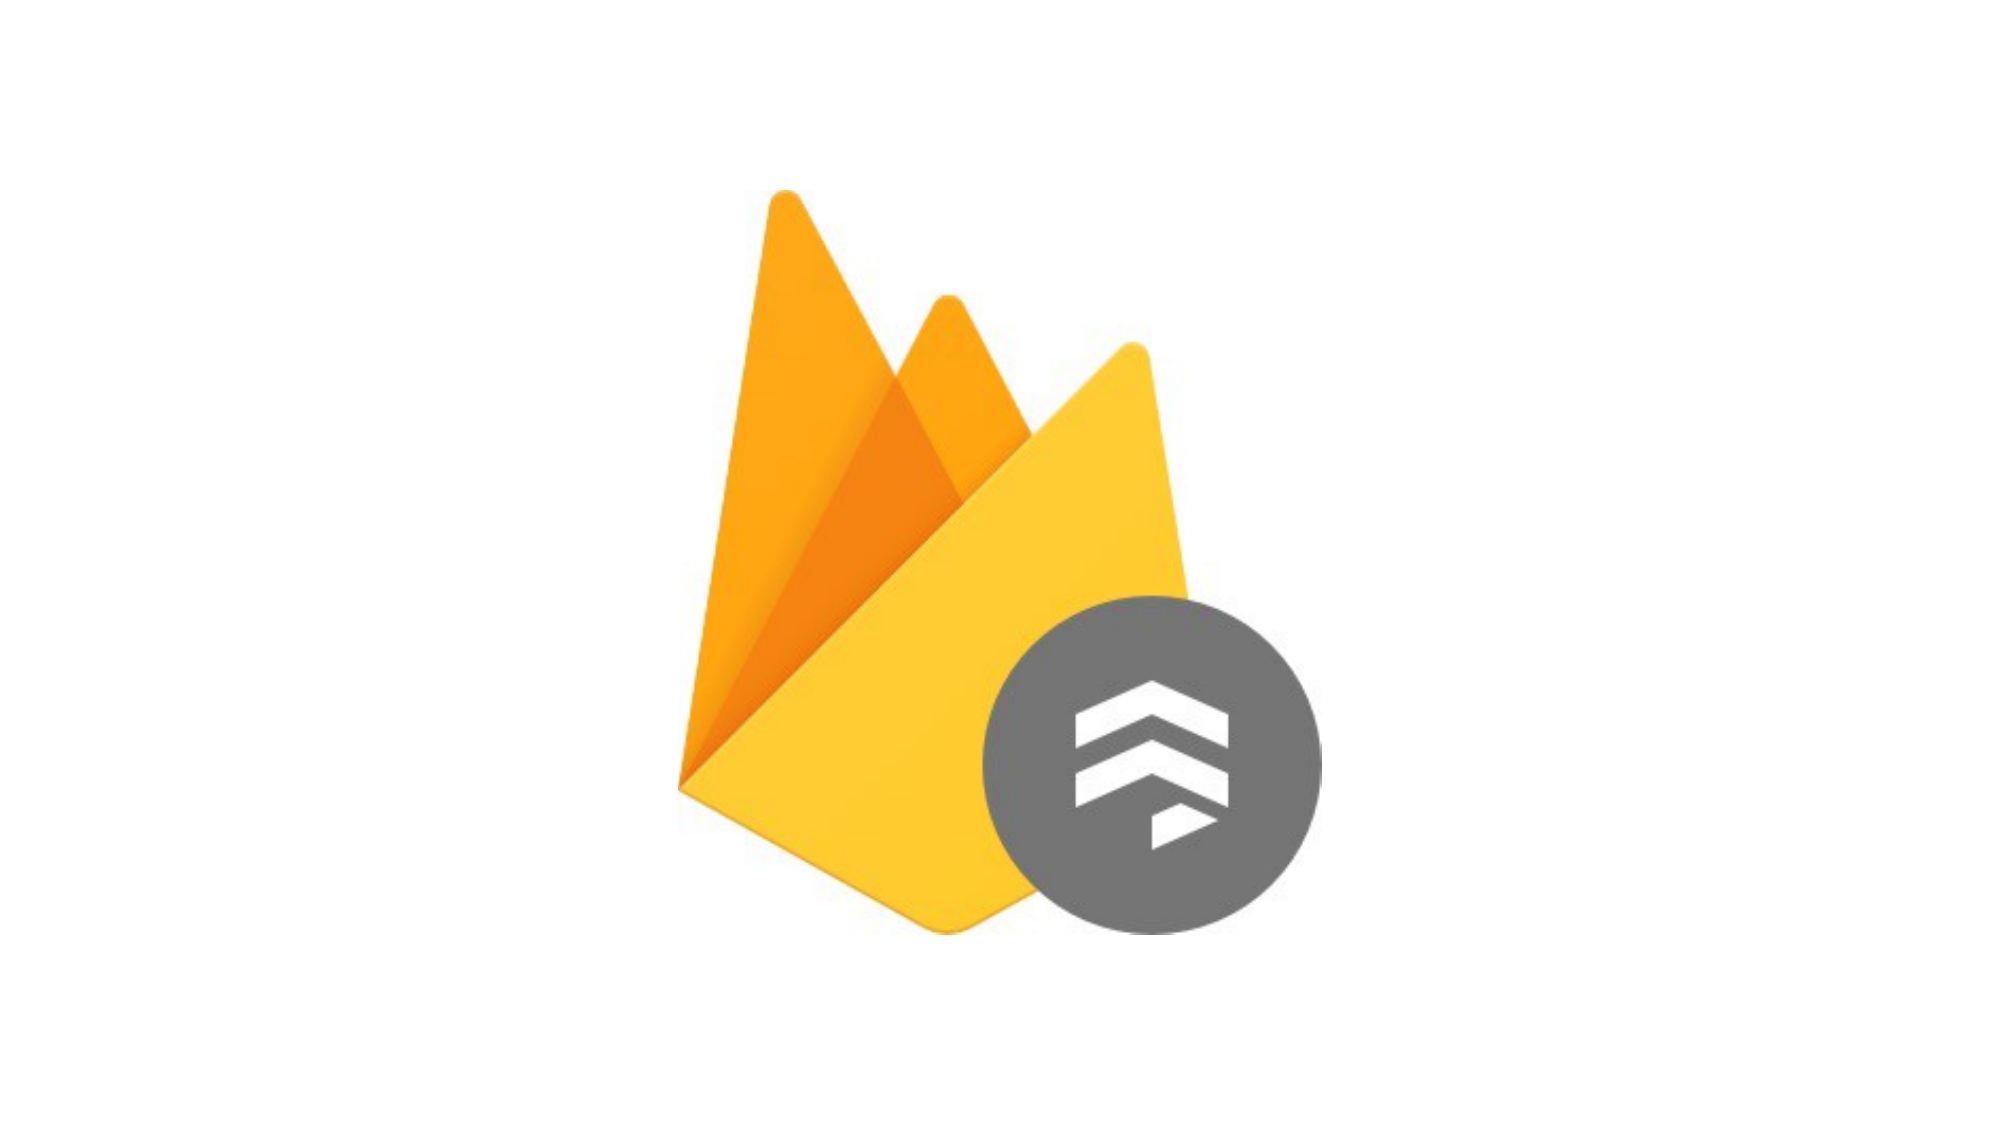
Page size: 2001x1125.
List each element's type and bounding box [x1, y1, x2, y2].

picture [678, 190, 1322, 935]
